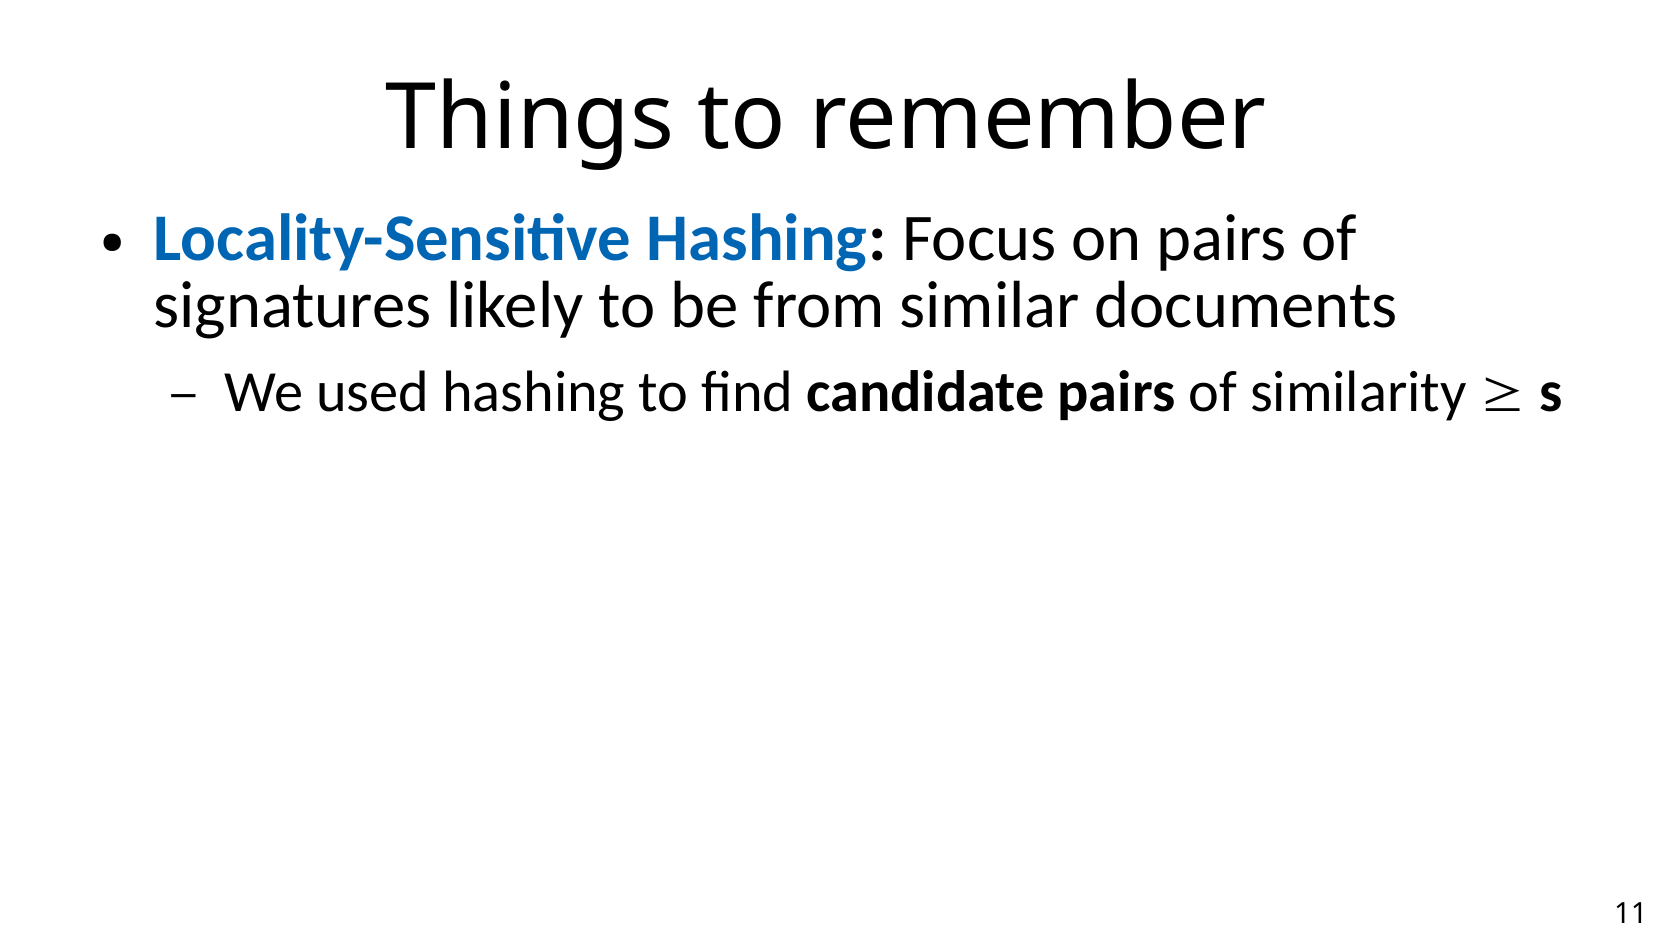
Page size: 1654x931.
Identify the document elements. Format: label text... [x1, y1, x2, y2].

list Locality-Sensitive Hashing: Focus on pairs of signatures likely to be from similar documents We used hashing to find candidate pairs of similarity  s [82, 210, 1571, 870]
title Things to remember [82, 1, 1571, 210]
